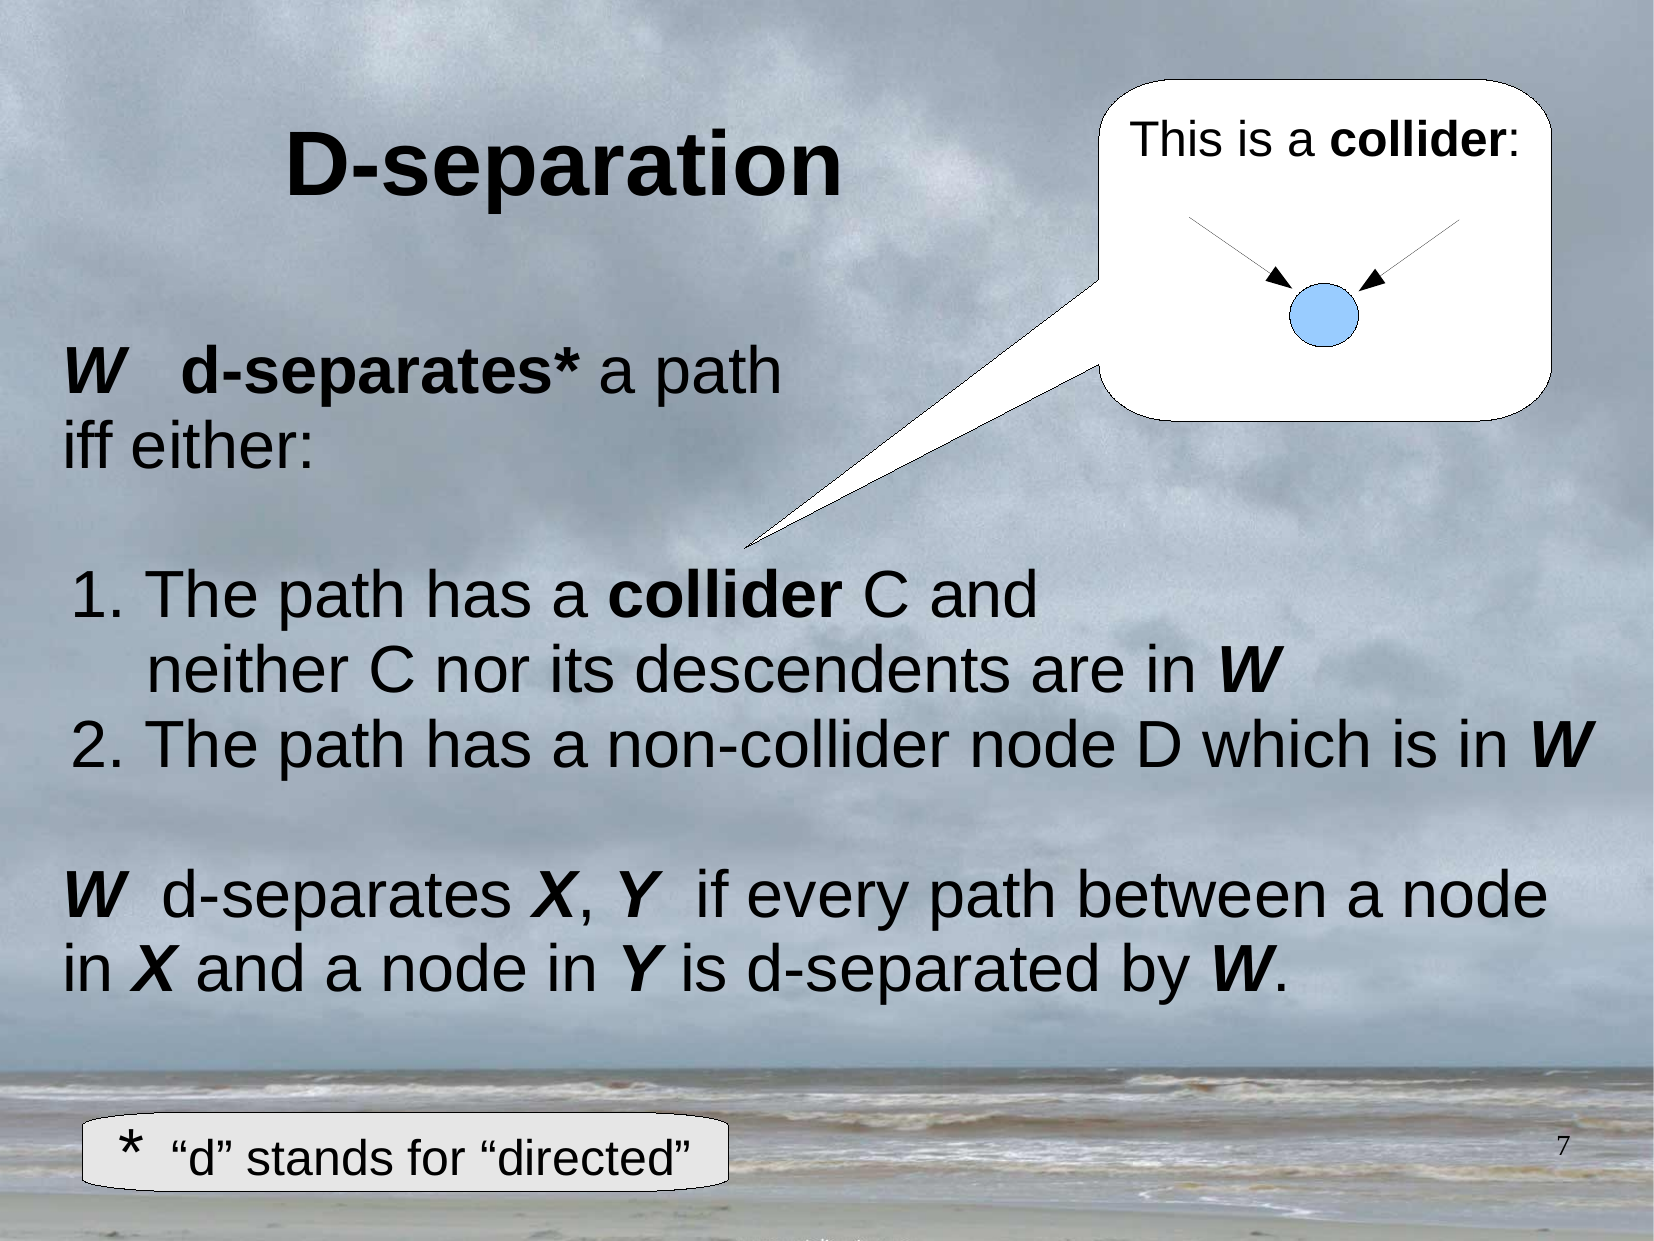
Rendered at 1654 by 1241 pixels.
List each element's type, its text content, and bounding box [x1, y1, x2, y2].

text_box [1289, 283, 1359, 325]
picture [0, 0, 1654, 1241]
text_box This is a collider: [1038, 79, 1552, 325]
title D-separation [225, 67, 904, 260]
text_box W d-separates* a path iff either: The path has a collider C and neither C nor its descendents are in W The path has a non-collider node D which is in W W d-separates X, Y if every path between a node in X and a node in Y is d-separated by W. [47, 325, 1635, 1100]
text_box * “d” stands for “directed” [82, 1112, 729, 1192]
